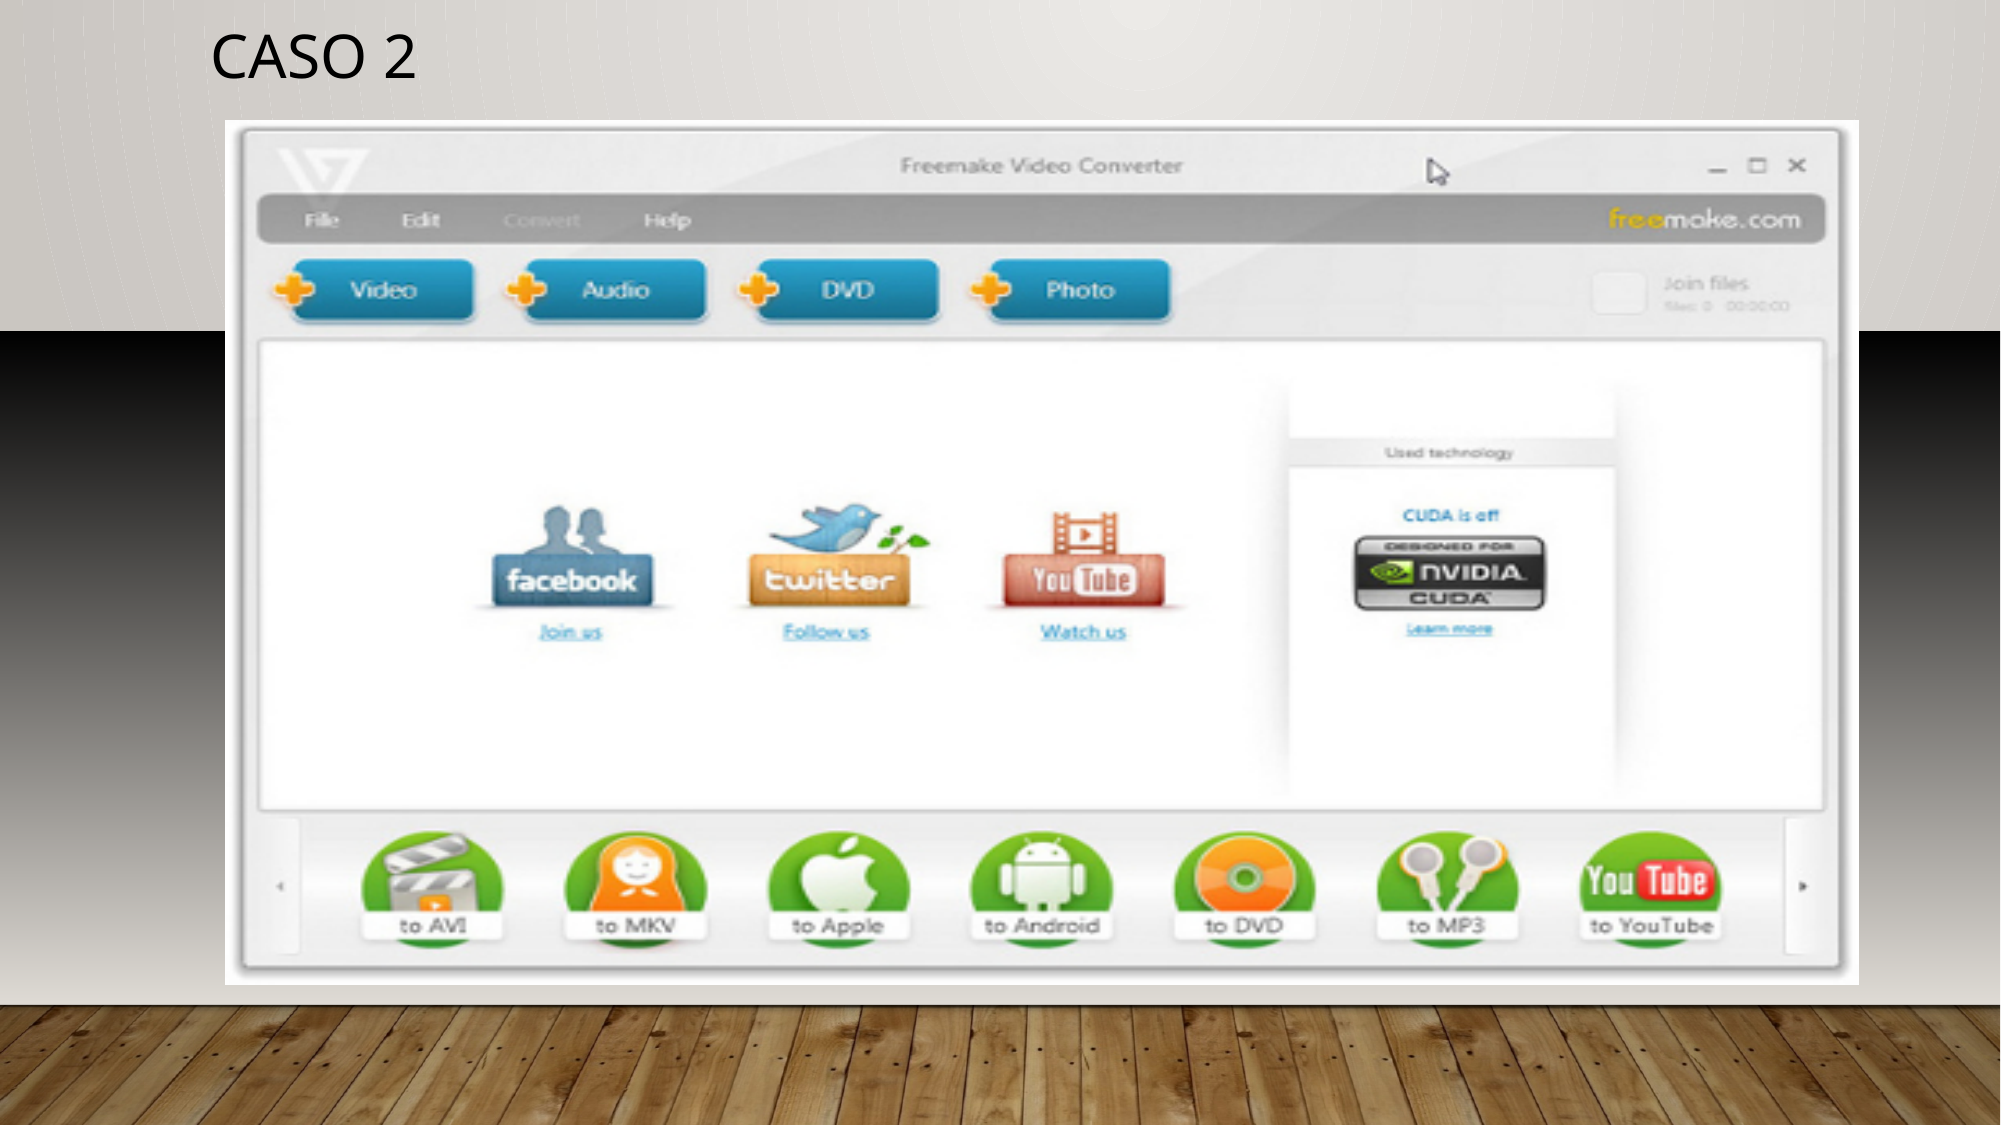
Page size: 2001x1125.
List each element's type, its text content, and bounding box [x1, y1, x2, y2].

picture [225, 120, 1859, 985]
title Caso 2 [195, 19, 1771, 106]
